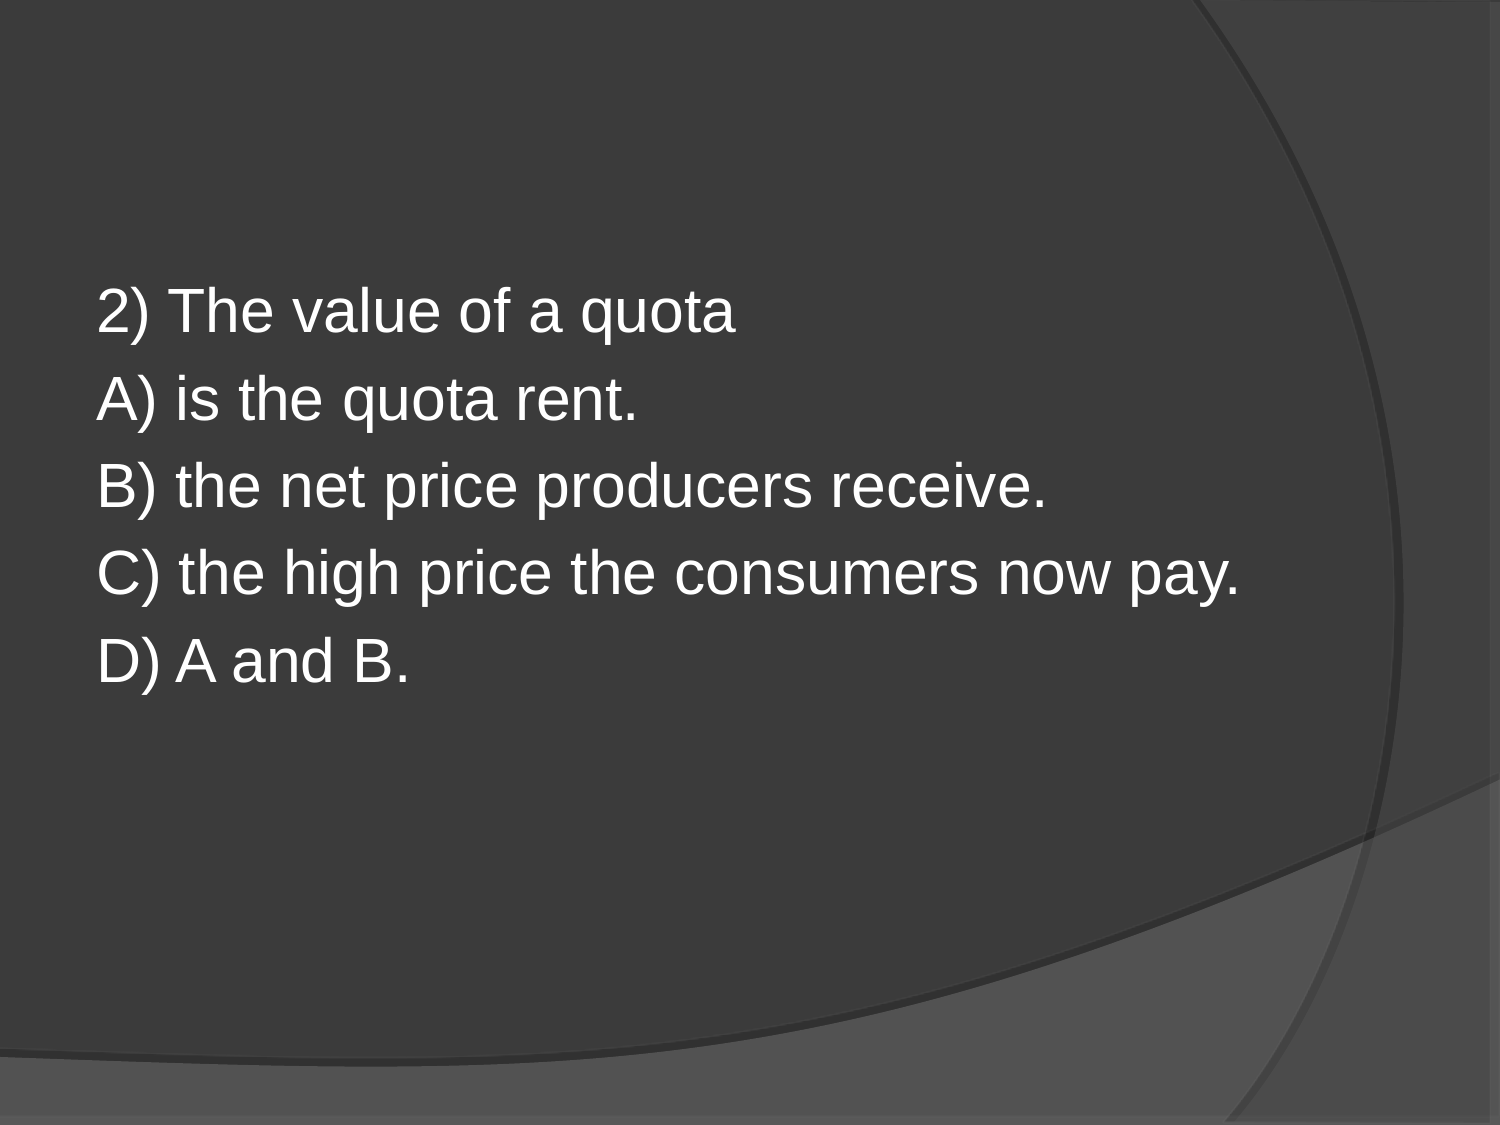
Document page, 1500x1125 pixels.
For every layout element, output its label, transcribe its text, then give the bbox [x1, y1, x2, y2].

list 2) The value of a quota A) is the quota rent. B) the net price producers receive. C) the high price the consumers now pay. D) A and B. [75, 262, 1300, 1005]
